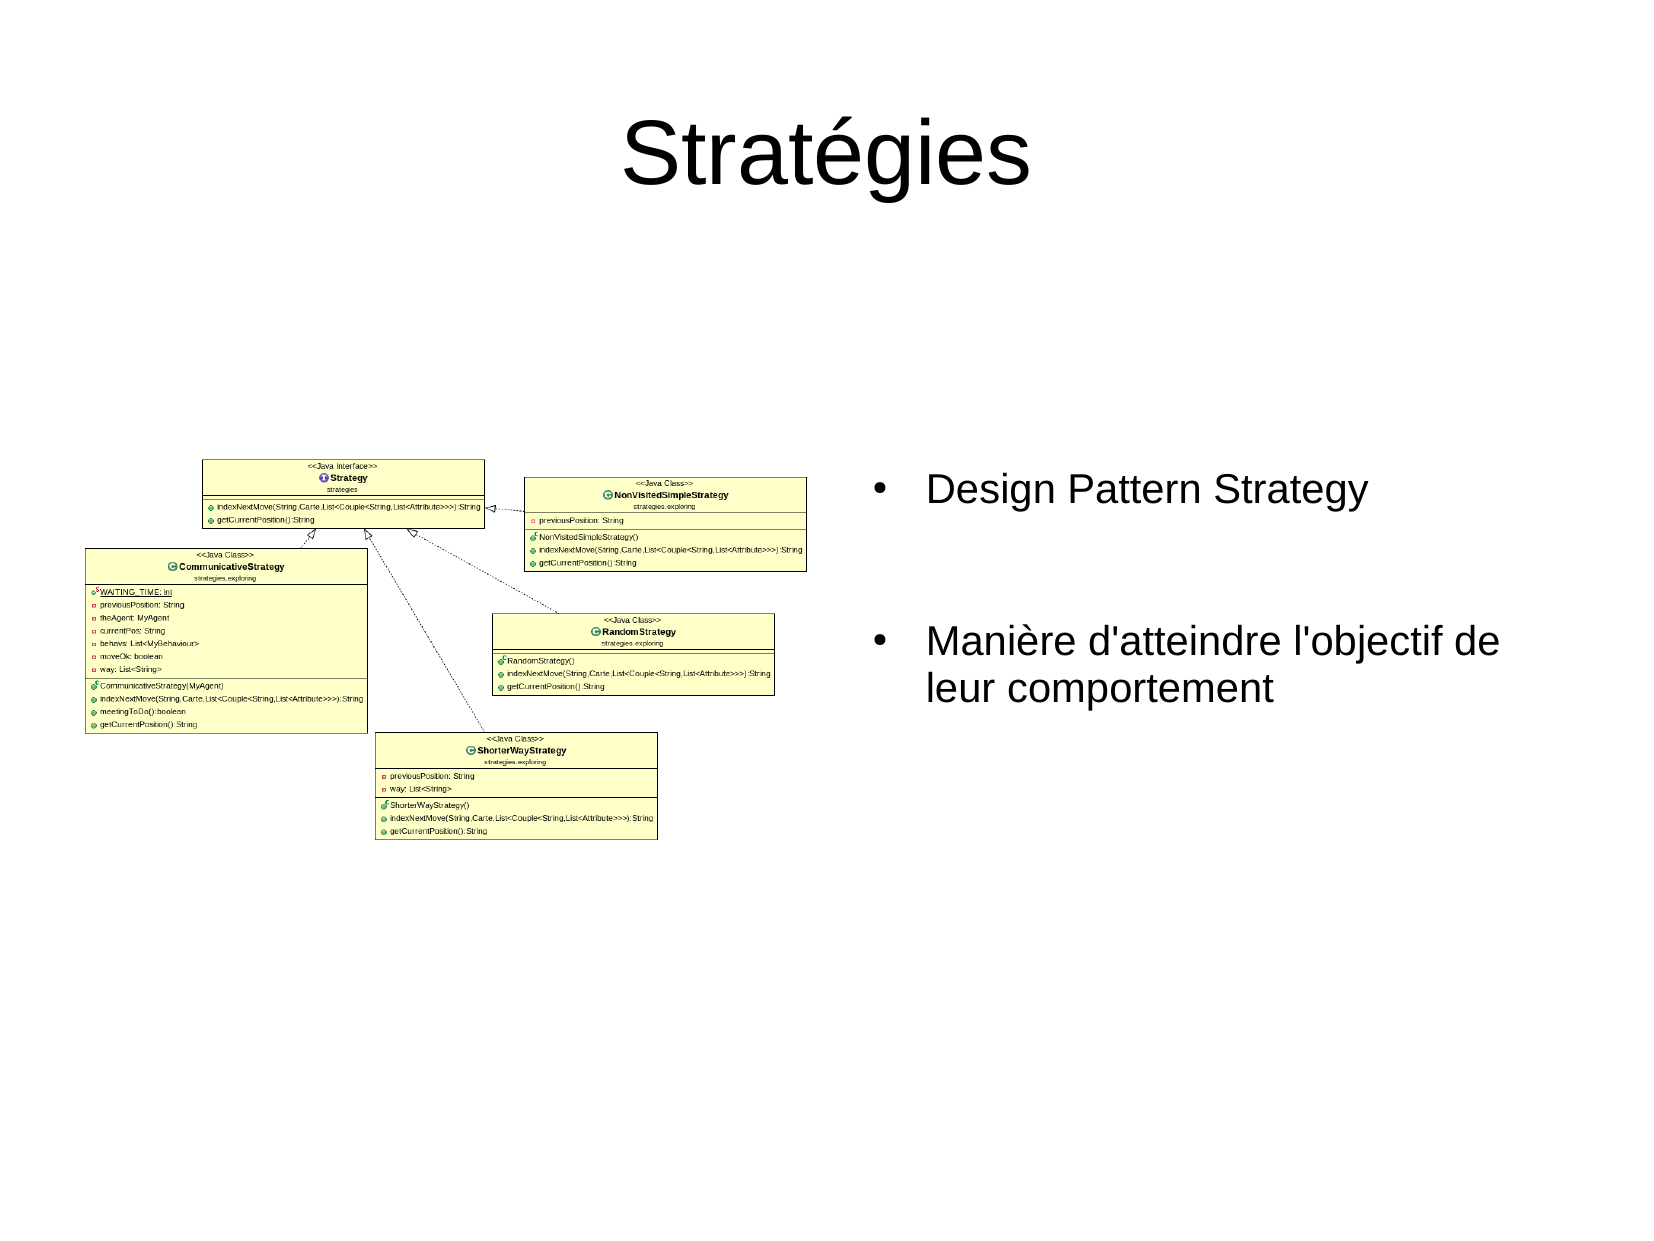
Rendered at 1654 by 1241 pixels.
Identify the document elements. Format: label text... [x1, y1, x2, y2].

title Stratégies [82, 49, 1571, 257]
picture [82, 457, 809, 842]
list Design Pattern Strategy Manière d'atteindre l'objectif de leur comportement [855, 465, 1582, 1186]
